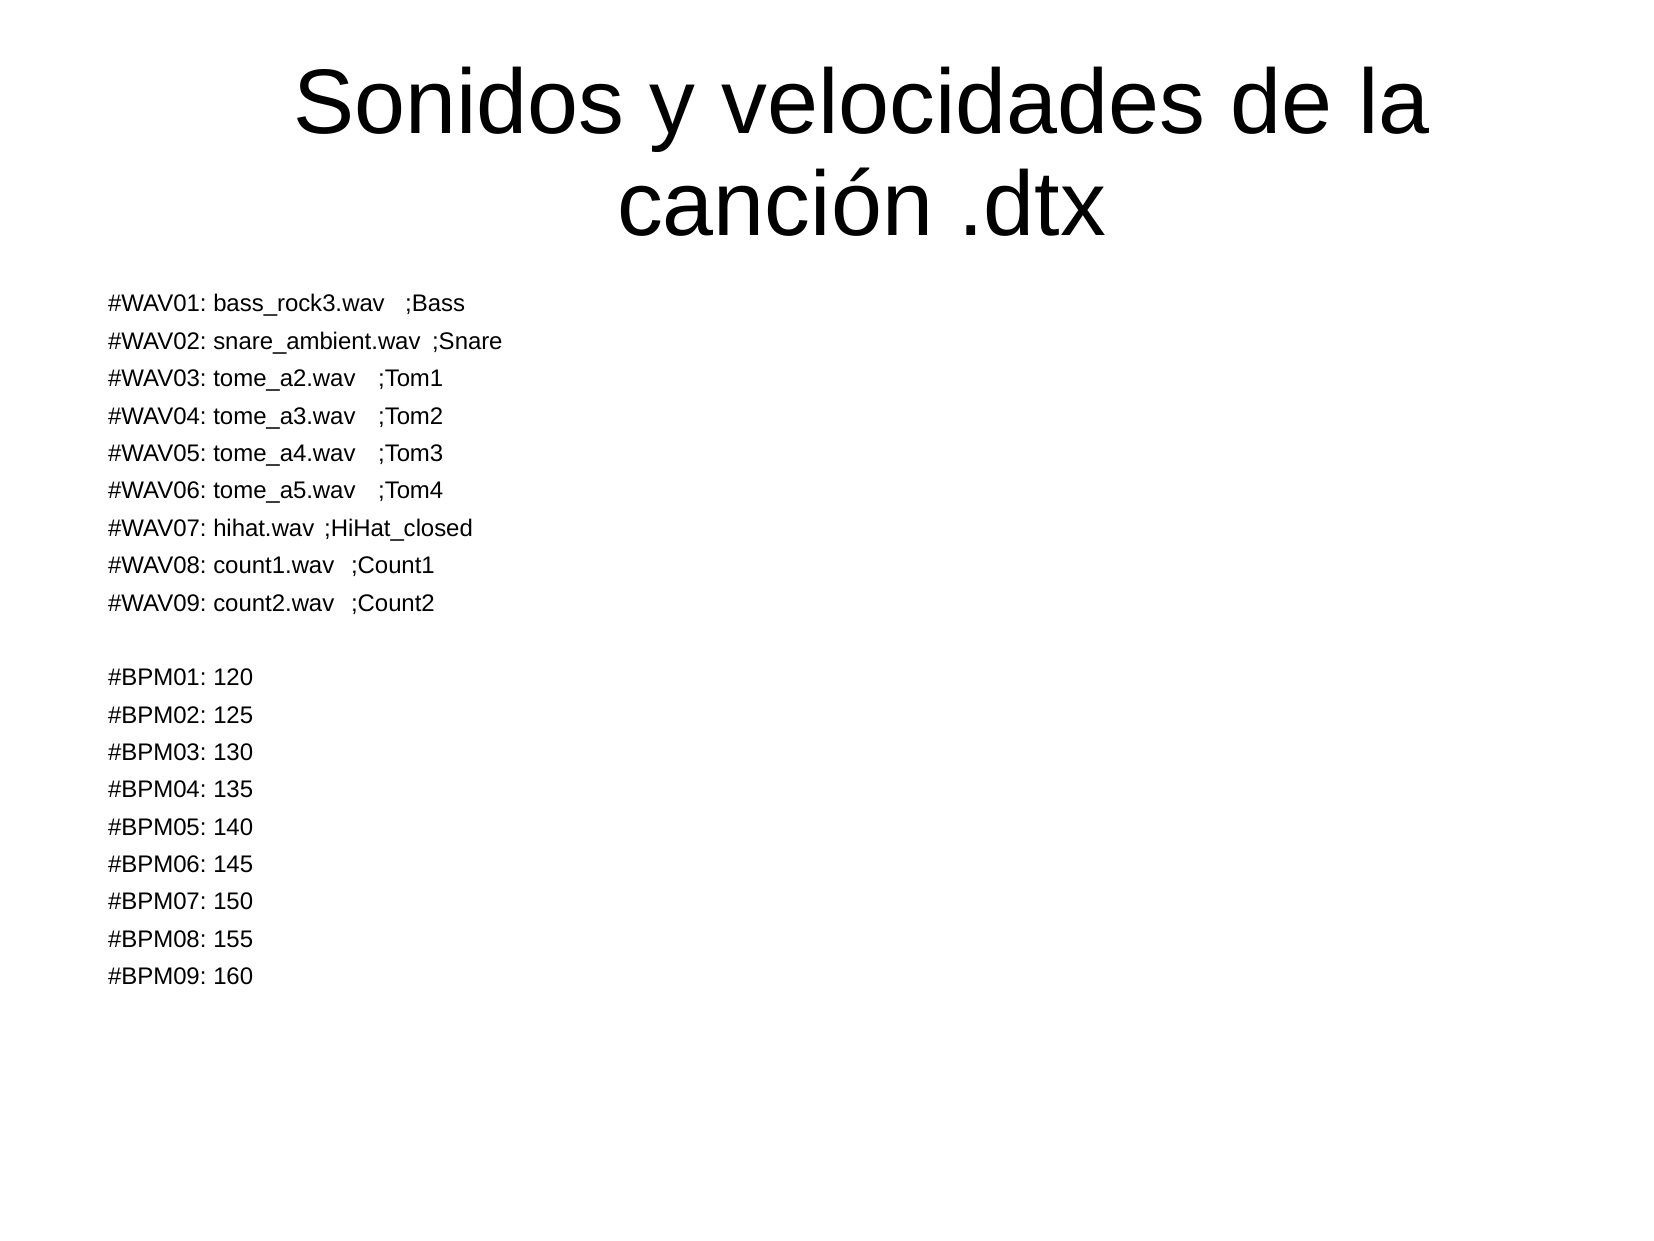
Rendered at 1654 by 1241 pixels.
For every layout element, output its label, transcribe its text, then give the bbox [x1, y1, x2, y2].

list #WAV01: bass_rock3.wav ;Bass #WAV02: snare_ambient.wav ;Snare #WAV03: tome_a2.wav ;Tom1 #WAV04: tome_a3.wav ;Tom2 #WAV05: tome_a4.wav ;Tom3 #WAV06: tome_a5.wav ;Tom4 #WAV07: hihat.wav ;HiHat_closed #WAV08: count1.wav ;Count1 #WAV09: count2.wav ;Count2 #BPM01: 120 #BPM02: 125 #BPM03: 130 #BPM04: 135 #BPM05: 140 #BPM06: 145 #BPM07: 150 #BPM08: 155 #BPM09: 160 [82, 290, 1571, 1010]
title Sonidos y velocidades de la canción .dtx [82, 49, 1571, 257]
